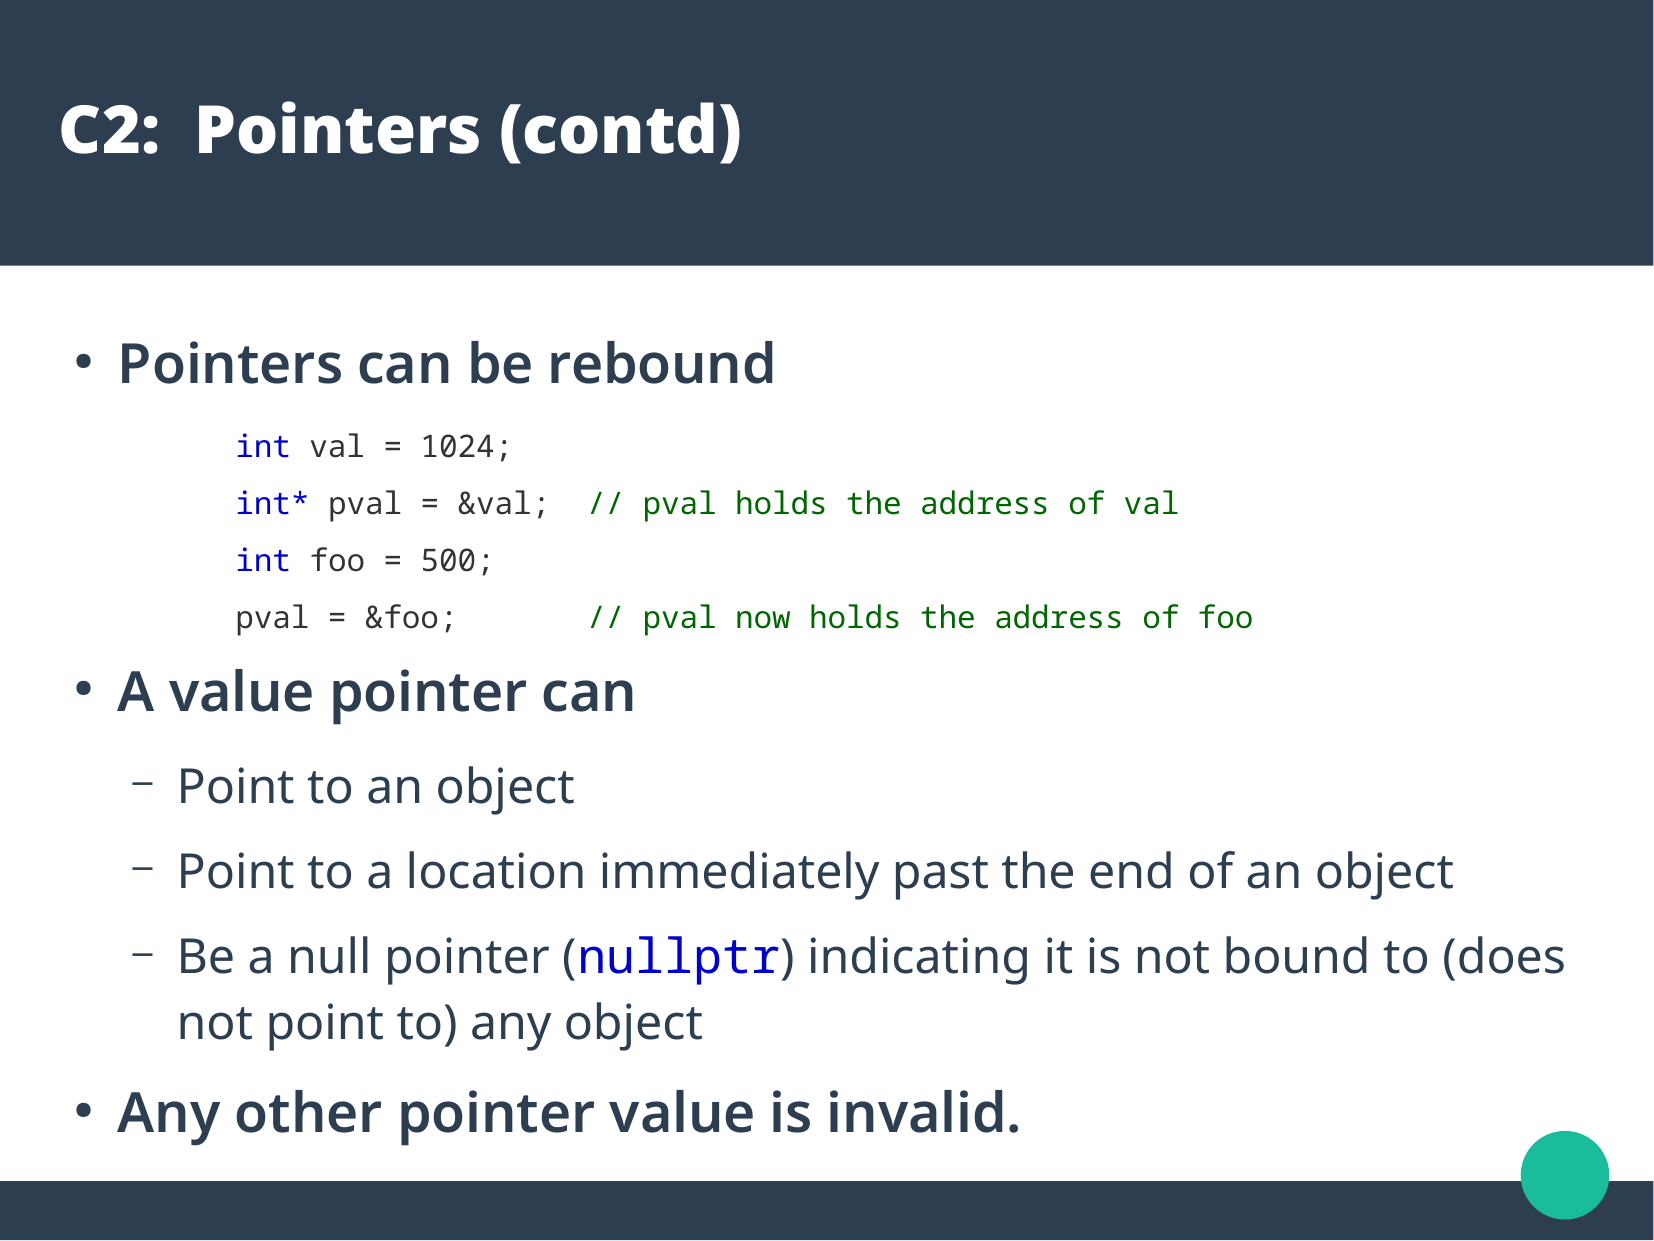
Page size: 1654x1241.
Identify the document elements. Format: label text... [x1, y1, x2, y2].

title C2: Pointers (contd) [59, 49, 1595, 207]
list Pointers can be rebound int val = 1024; int* pval = &val; // pval holds the address of val int foo = 500; pval = &foo; // pval now holds the address of foo A value pointer can Point to an object Point to a location immediately past the end of an object Be a null pointer (nullptr) indicating it is not bound to (does not point to) any object Any other pointer value is invalid. [59, 324, 1595, 1152]
